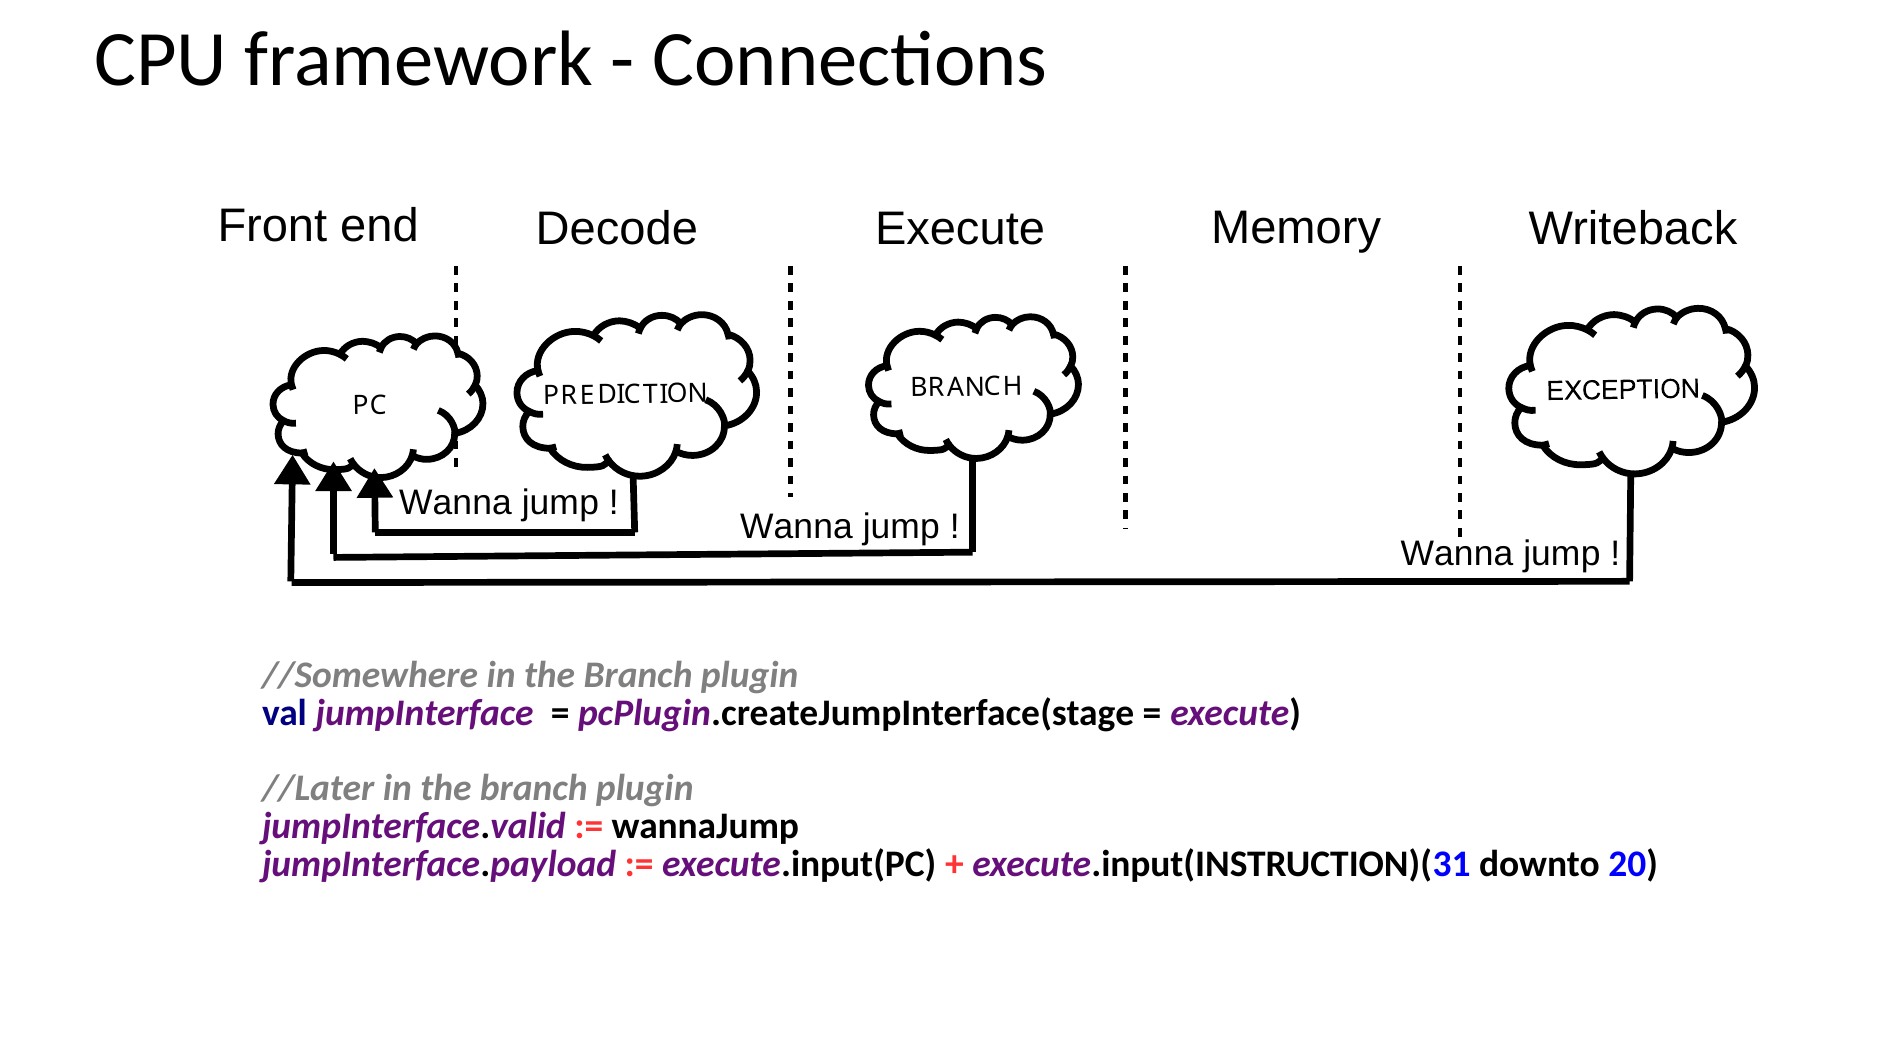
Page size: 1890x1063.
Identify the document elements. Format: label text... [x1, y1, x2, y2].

text_box //Somewhere in the Branch plugin val jumpInterface = pcPlugin.createJumpInterface(stage = execute) //Later in the branch plugin jumpInterface.valid := wannaJump jumpInterface.payload := execute.input(PC) + execute.input(INSTRUCTION)(31 downto 20) [247, 614, 1890, 1063]
picture [196, 189, 1760, 591]
title CPU framework - Connections [94, 0, 1796, 155]
